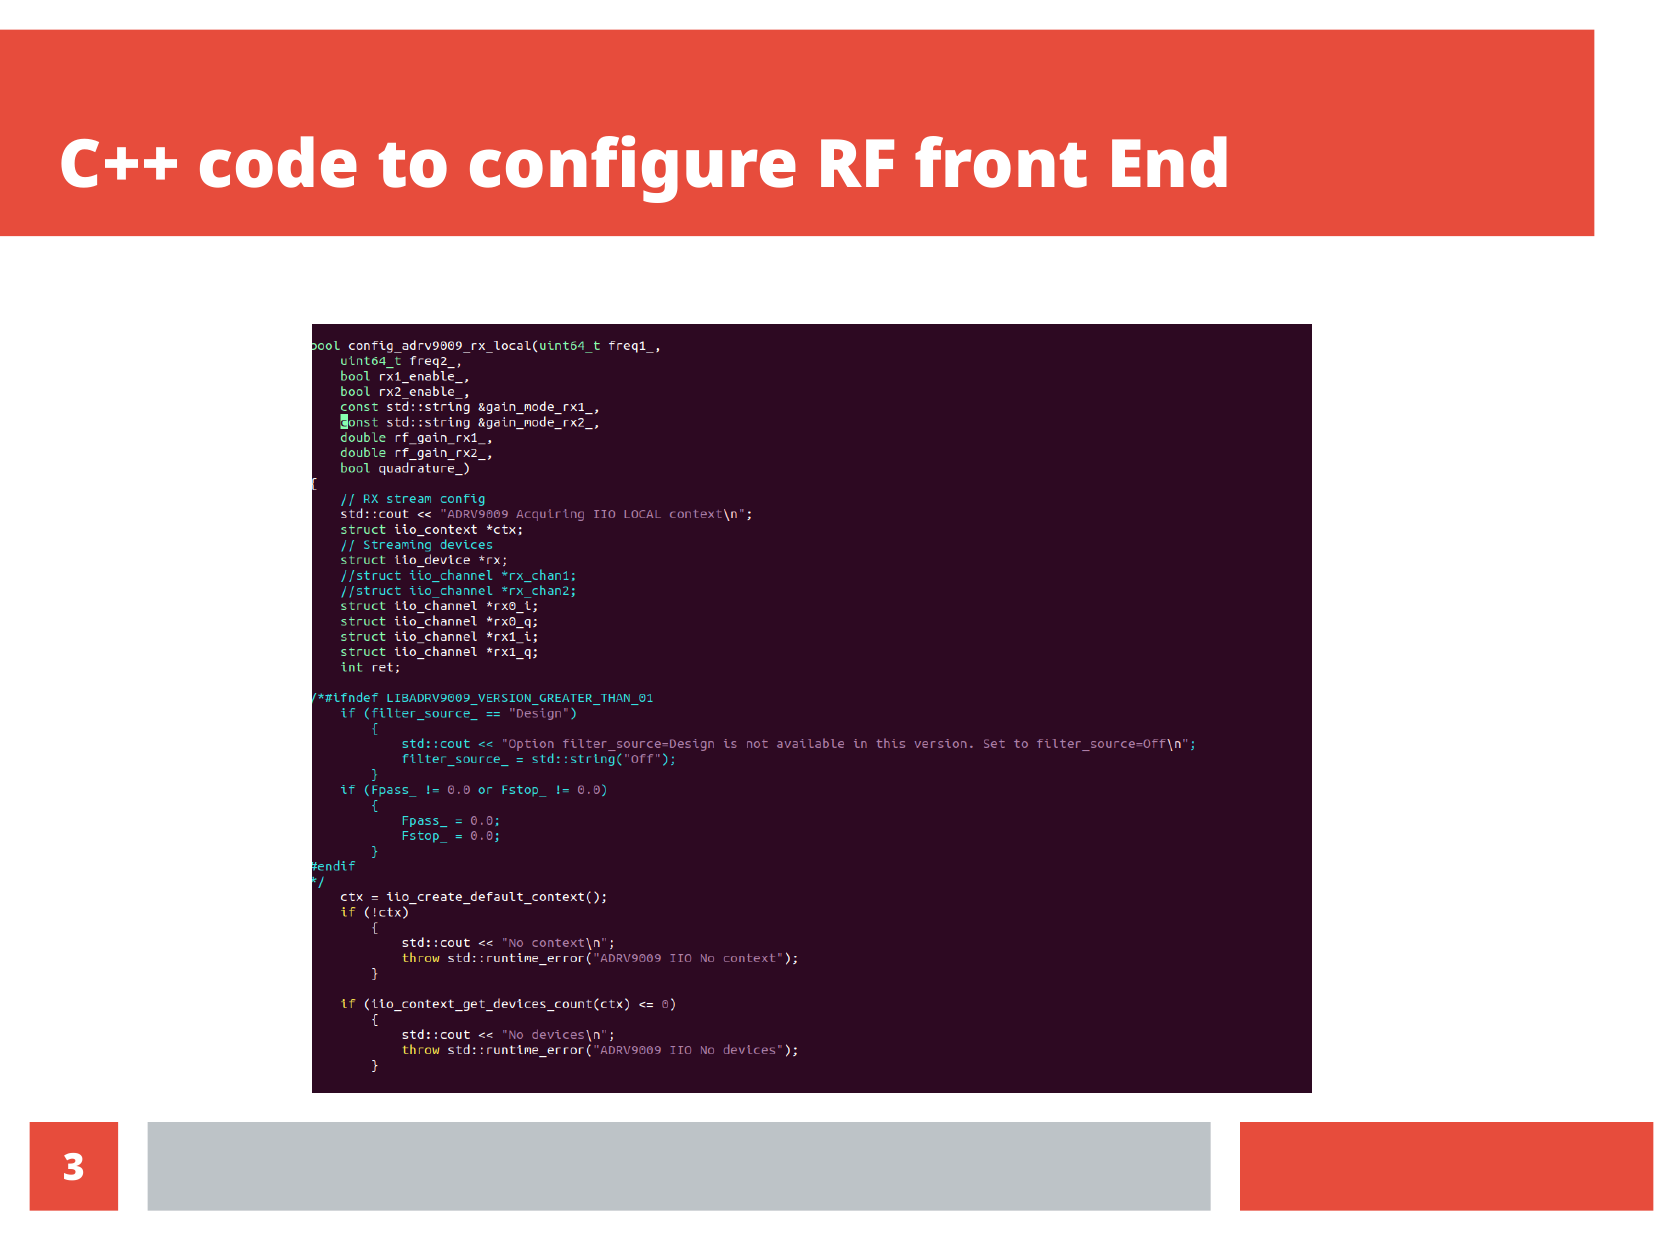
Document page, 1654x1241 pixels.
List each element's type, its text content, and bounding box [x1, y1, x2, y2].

title C++ code to configure RF front End [59, 59, 1595, 207]
picture [312, 324, 1312, 1093]
